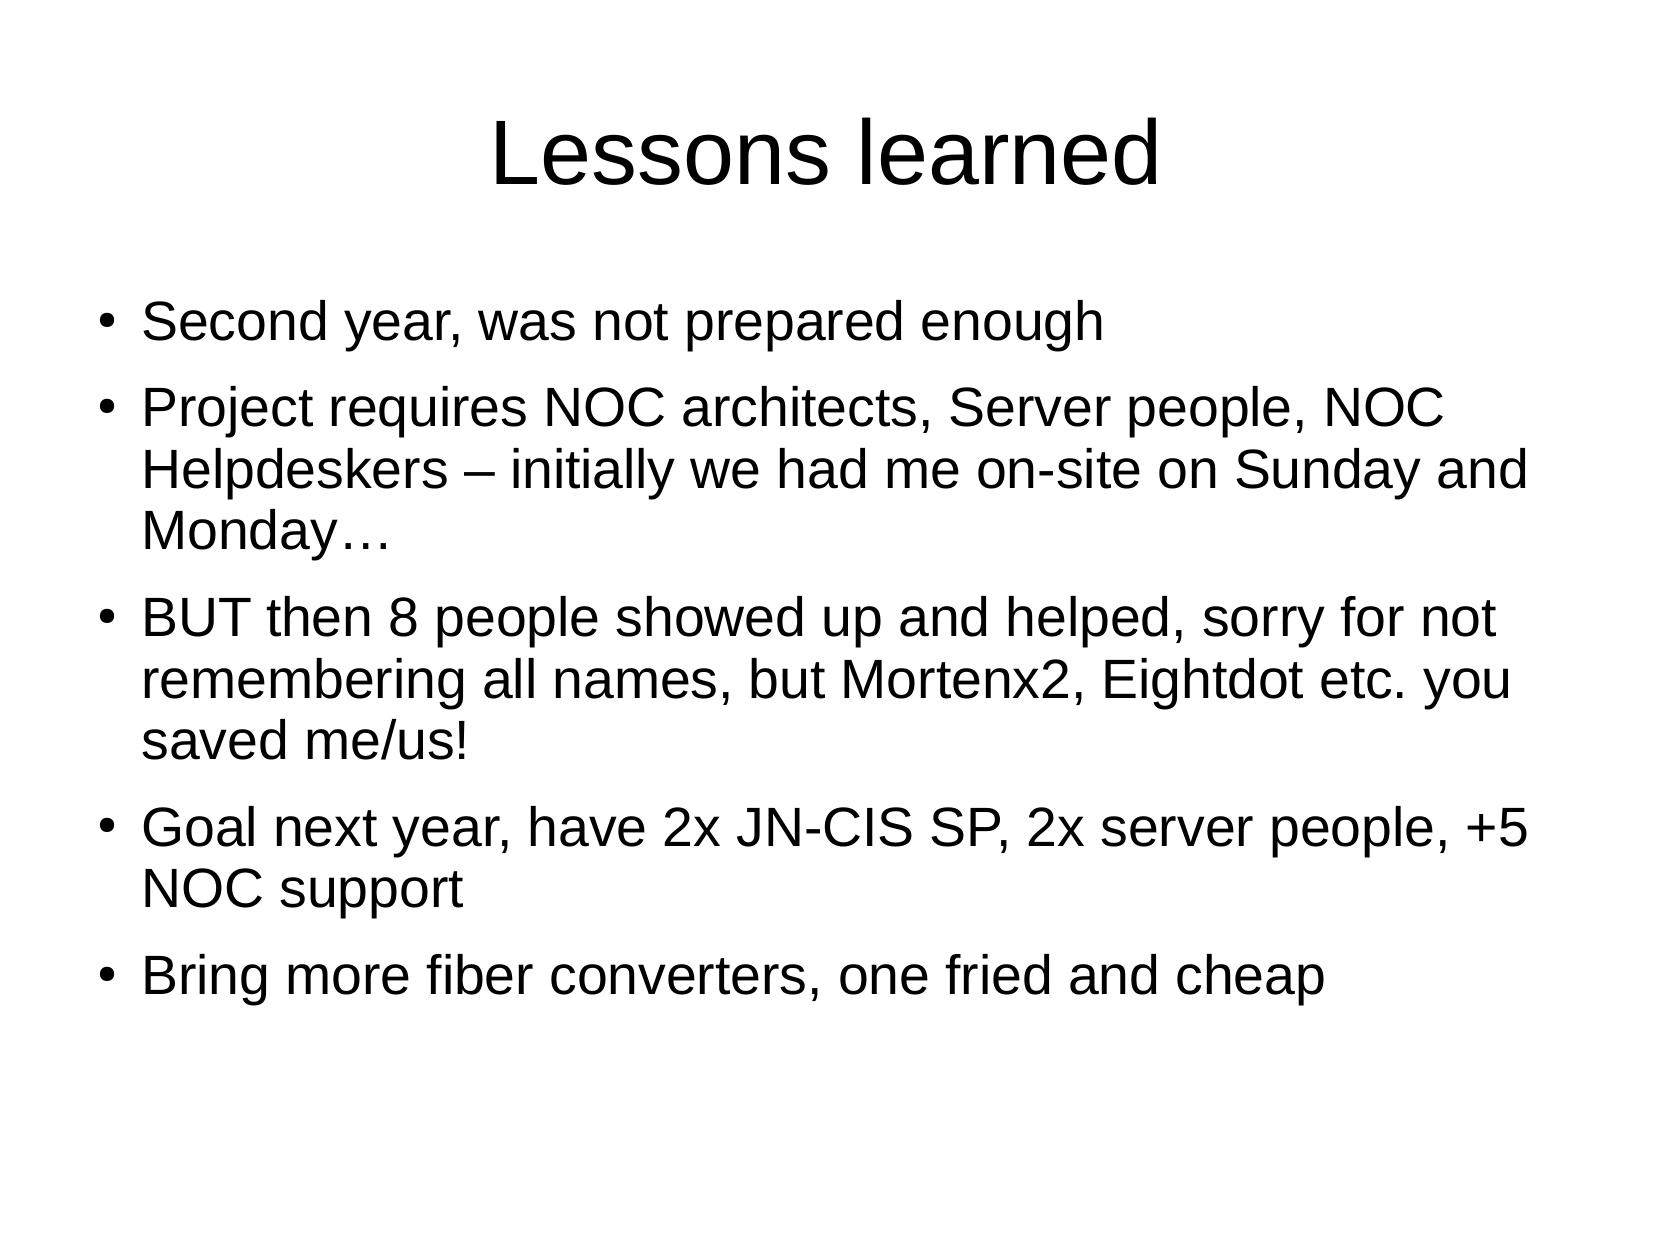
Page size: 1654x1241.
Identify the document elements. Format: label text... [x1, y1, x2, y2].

list Second year, was not prepared enough Project requires NOC architects, Server people, NOC Helpdeskers – initially we had me on-site on Sunday and Monday… BUT then 8 people showed up and helped, sorry for not remembering all names, but Mortenx2, Eightdot etc. you saved me/us! Goal next year, have 2x JN-CIS SP, 2x server people, +5 NOC support Bring more fiber converters, one fried and cheap [82, 290, 1571, 1010]
title Lessons learned [82, 49, 1571, 257]
